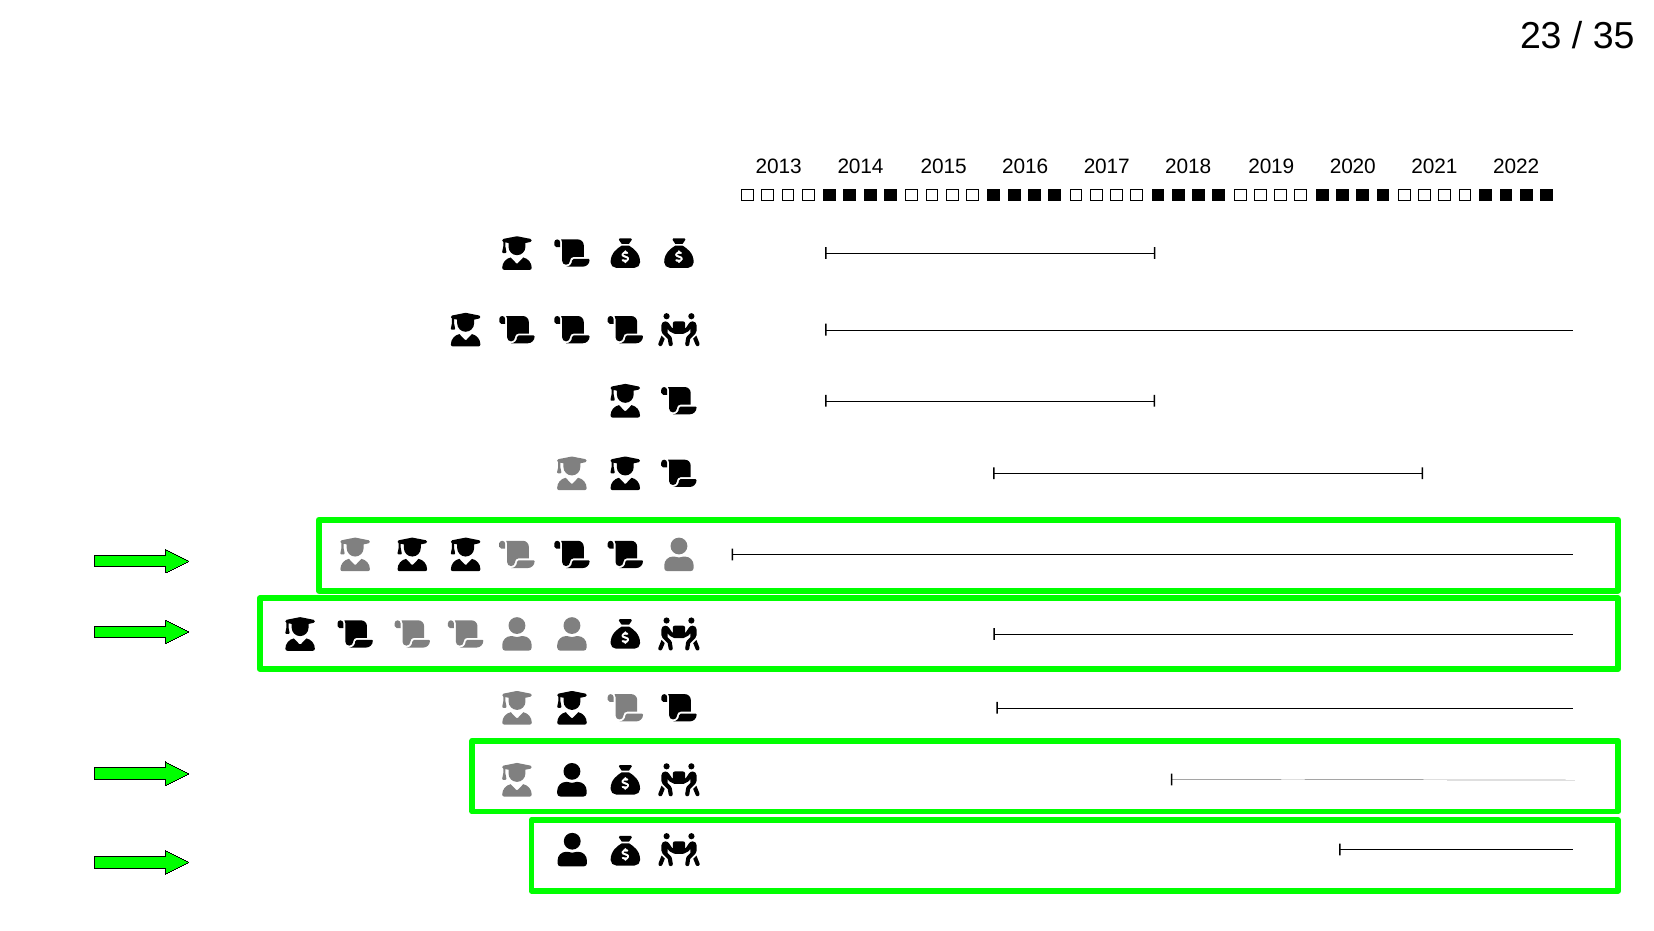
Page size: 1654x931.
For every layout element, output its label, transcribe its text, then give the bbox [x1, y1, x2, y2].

text_box [1234, 189, 1247, 201]
picture [661, 692, 697, 724]
picture [658, 833, 700, 867]
text_box 2021 [1396, 147, 1473, 186]
text_box [1398, 189, 1411, 201]
picture [610, 619, 641, 649]
text_box [987, 189, 1000, 201]
text_box [94, 761, 189, 786]
picture [607, 313, 644, 346]
text_box [946, 189, 959, 201]
text_box [1090, 189, 1103, 201]
picture [450, 537, 481, 572]
text_box [1274, 189, 1287, 201]
text_box [1028, 189, 1041, 201]
picture [554, 538, 590, 571]
text_box 2020 [1315, 147, 1391, 186]
text_box [1212, 189, 1225, 201]
picture [610, 383, 641, 418]
text_box [1152, 189, 1164, 201]
picture [610, 456, 641, 491]
picture [554, 237, 590, 269]
text_box [884, 189, 897, 201]
text_box [552, 611, 591, 654]
text_box [1500, 189, 1512, 201]
text_box [1356, 189, 1369, 201]
text_box [1172, 189, 1185, 201]
text_box 2018 [1150, 147, 1227, 186]
text_box [1438, 189, 1451, 201]
text_box 2016 [987, 147, 1064, 186]
text_box 2015 [905, 147, 982, 186]
text_box [864, 189, 877, 201]
text_box [1294, 189, 1307, 201]
text_box 2013 [740, 147, 817, 186]
text_box [94, 850, 189, 875]
text_box [905, 189, 918, 201]
text_box [1418, 189, 1431, 201]
text_box [550, 450, 589, 493]
text_box [843, 189, 856, 201]
picture [554, 313, 590, 346]
text_box [926, 189, 938, 201]
text_box [1008, 189, 1021, 201]
text_box [802, 189, 815, 201]
picture [450, 312, 481, 347]
text_box [659, 534, 698, 577]
picture [557, 690, 587, 725]
text_box [1459, 189, 1471, 201]
text_box [1540, 189, 1553, 201]
text_box [606, 685, 644, 728]
picture [557, 762, 587, 797]
text_box [1048, 189, 1061, 201]
picture [661, 457, 697, 489]
picture [397, 537, 428, 572]
picture [499, 313, 535, 346]
picture [661, 385, 697, 417]
text_box [1520, 189, 1533, 201]
picture [664, 238, 694, 268]
picture [610, 765, 641, 795]
text_box [497, 758, 536, 801]
text_box 2014 [822, 147, 899, 186]
text_box 2017 [1068, 147, 1145, 186]
text_box [446, 611, 485, 654]
picture [502, 236, 532, 270]
text_box [741, 189, 754, 201]
text_box [94, 549, 189, 573]
text_box 2022 [1478, 147, 1555, 186]
picture [610, 835, 641, 866]
picture [658, 763, 700, 797]
picture [557, 832, 588, 867]
text_box [966, 189, 979, 201]
text_box [1130, 189, 1143, 201]
picture [658, 313, 700, 347]
picture [610, 238, 641, 268]
text_box [499, 532, 538, 575]
text_box [1192, 189, 1205, 201]
text_box [1070, 189, 1082, 201]
text_box <number> / 35 [1375, 0, 1654, 71]
text_box [393, 611, 432, 654]
text_box 2019 [1233, 147, 1310, 186]
picture [607, 538, 644, 571]
text_box [782, 189, 794, 201]
picture [658, 617, 700, 651]
text_box [1316, 189, 1329, 201]
text_box [761, 189, 774, 201]
picture [285, 617, 315, 651]
text_box [1377, 189, 1389, 201]
text_box [1479, 189, 1492, 201]
text_box [823, 189, 836, 201]
text_box [94, 620, 189, 644]
picture [337, 618, 373, 650]
text_box [497, 611, 536, 654]
text_box [1254, 189, 1267, 201]
text_box [333, 532, 372, 575]
text_box [1336, 189, 1349, 201]
text_box [1110, 189, 1123, 201]
text_box [497, 685, 536, 728]
